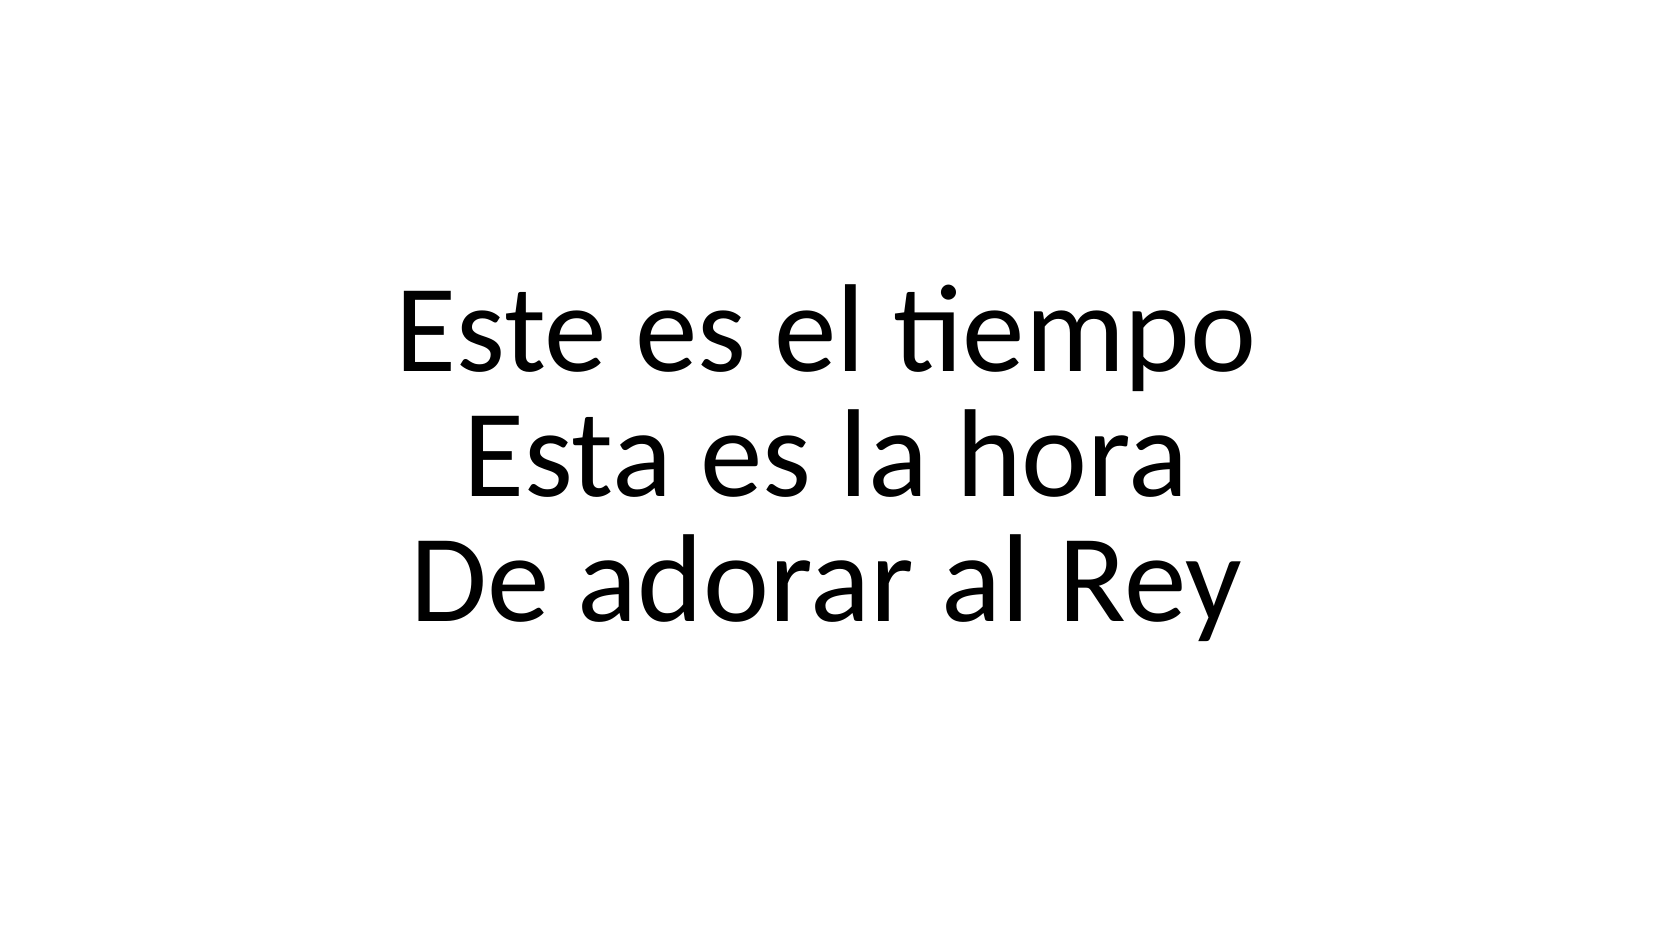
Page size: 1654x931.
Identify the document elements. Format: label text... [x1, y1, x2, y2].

title Este es el tiempo Esta es la hora De adorar al Rey [0, 0, 1654, 930]
